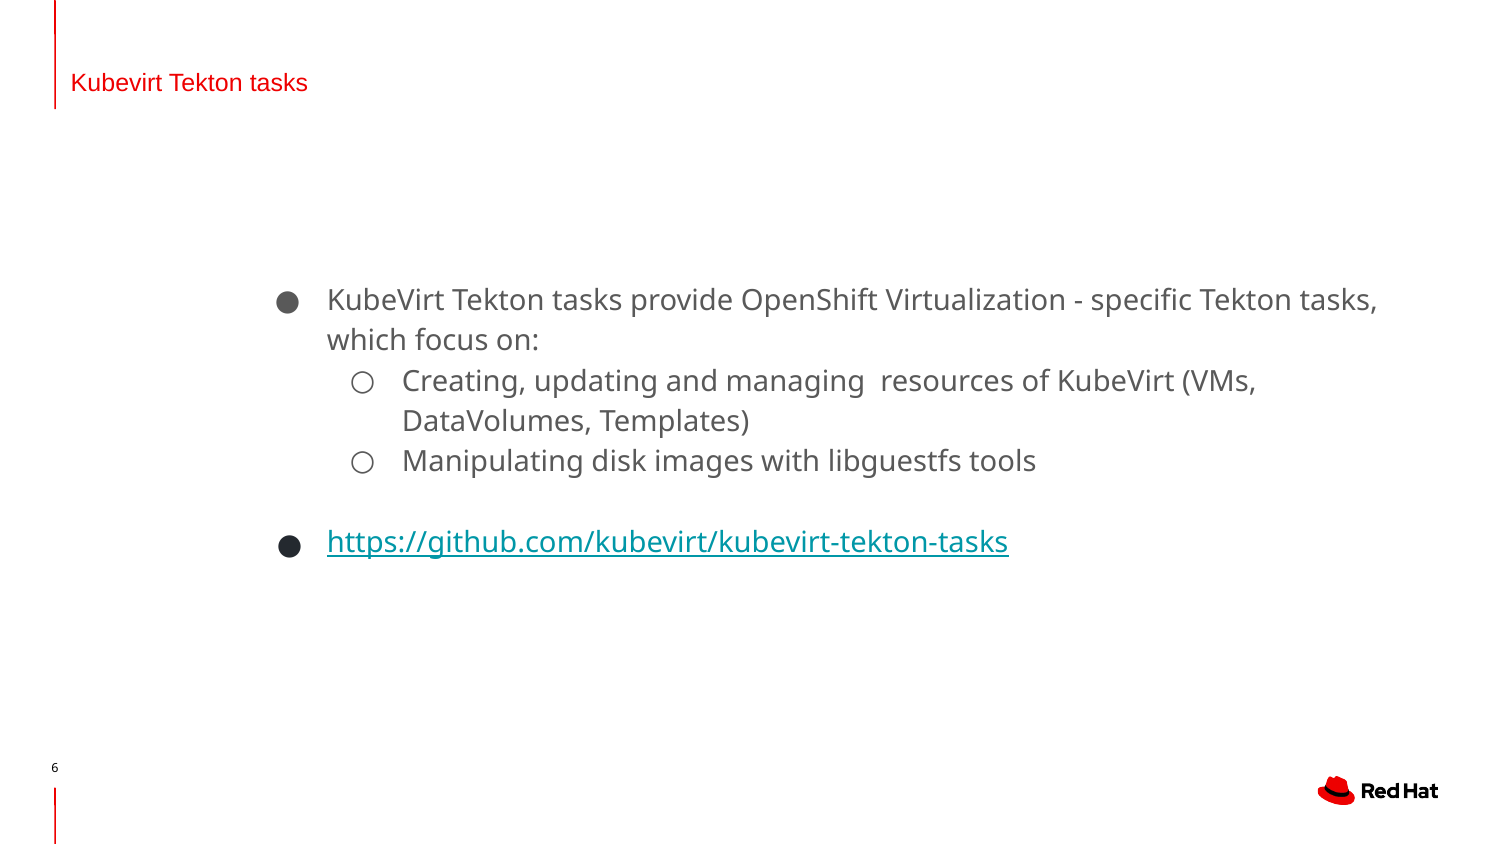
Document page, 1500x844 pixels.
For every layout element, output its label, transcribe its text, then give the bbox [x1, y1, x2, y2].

slide_number <číslo> [10, 759, 101, 777]
picture [1317, 776, 1438, 805]
list KubeVirt Tekton tasks provide OpenShift Virtualization - specific Tekton tasks, which focus on: Creating, updating and managing resources of KubeVirt (VMs, DataVolumes, Templates) Manipulating disk images with libguestfs tools https://github.com/kubevirt/kubevirt-tekton-tasks [139, 265, 1420, 618]
text_box Kubevirt Tekton tasks [55, 47, 723, 112]
